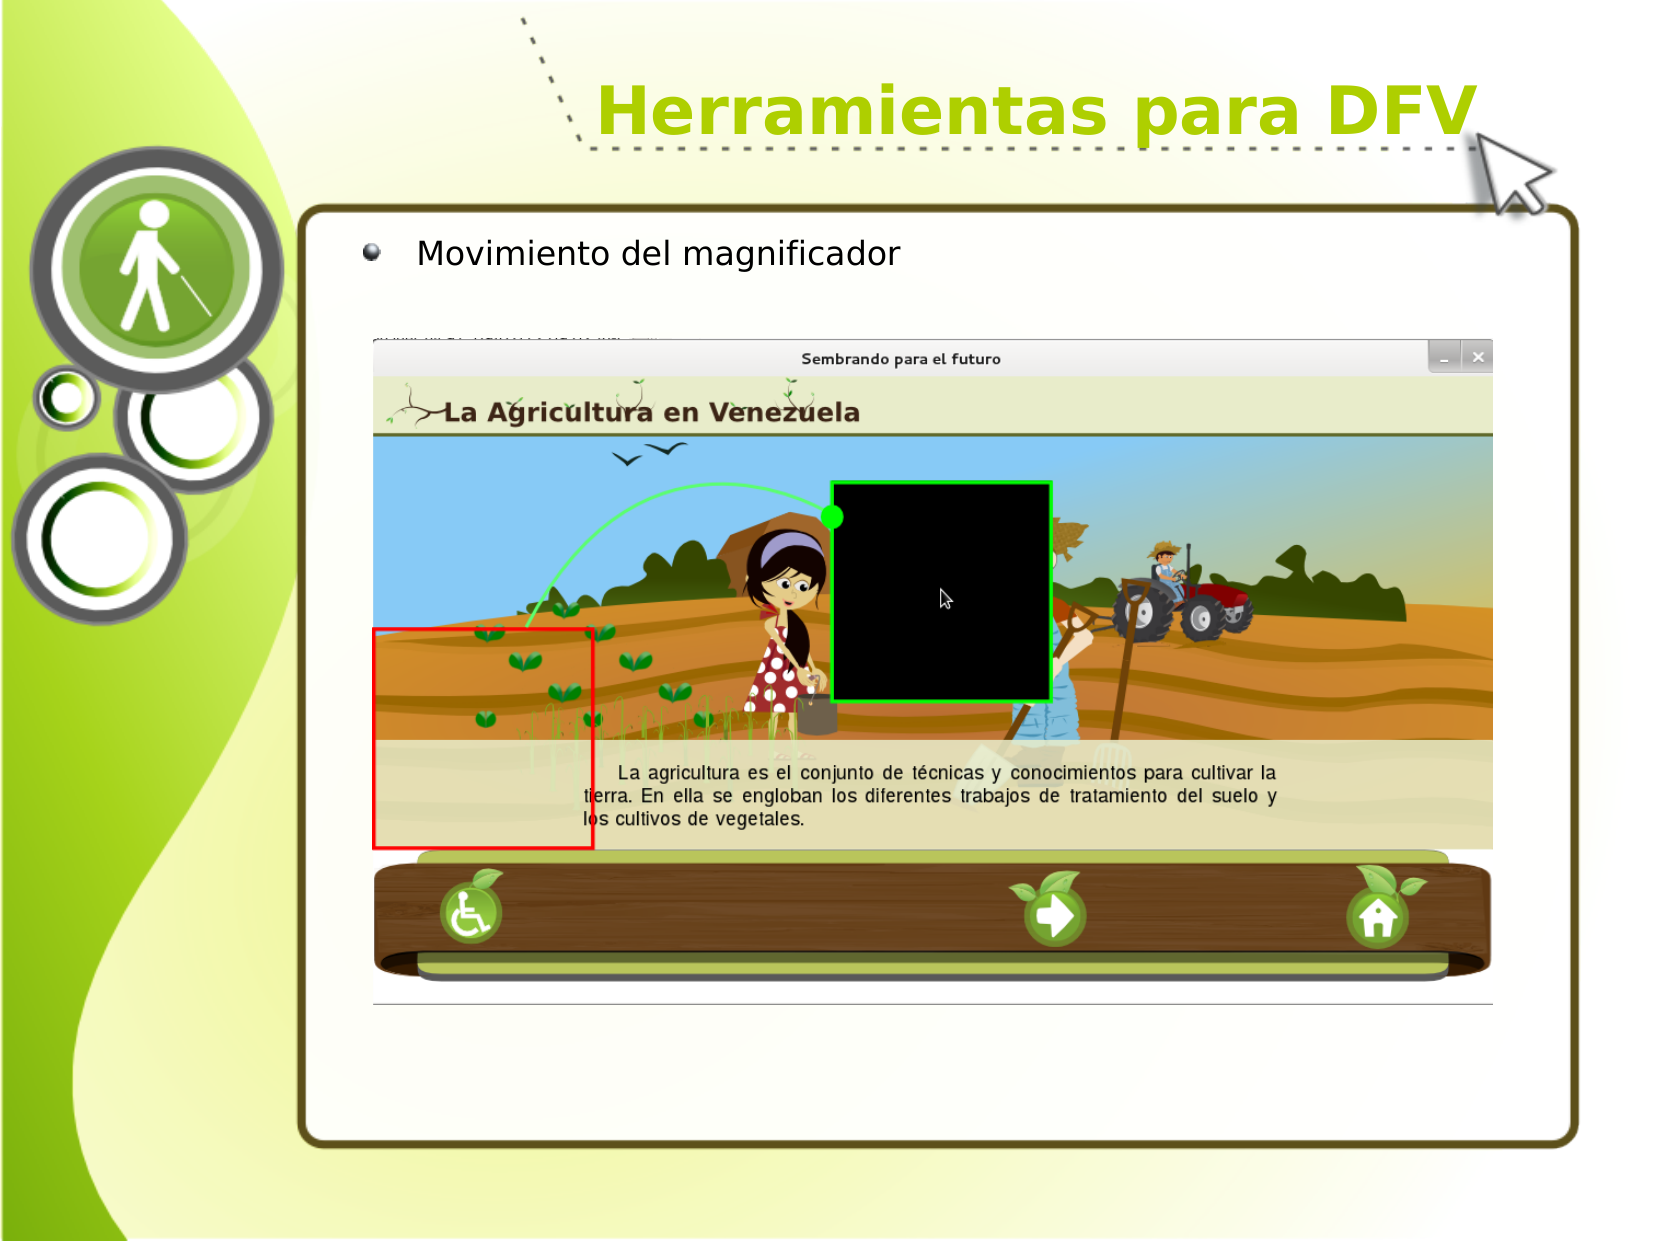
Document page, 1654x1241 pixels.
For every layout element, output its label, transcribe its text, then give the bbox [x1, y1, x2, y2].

text_box Herramientas para DFV [549, 65, 1495, 158]
picture [0, 0, 1654, 1241]
text_box Movimiento del magnificador [330, 224, 1524, 438]
